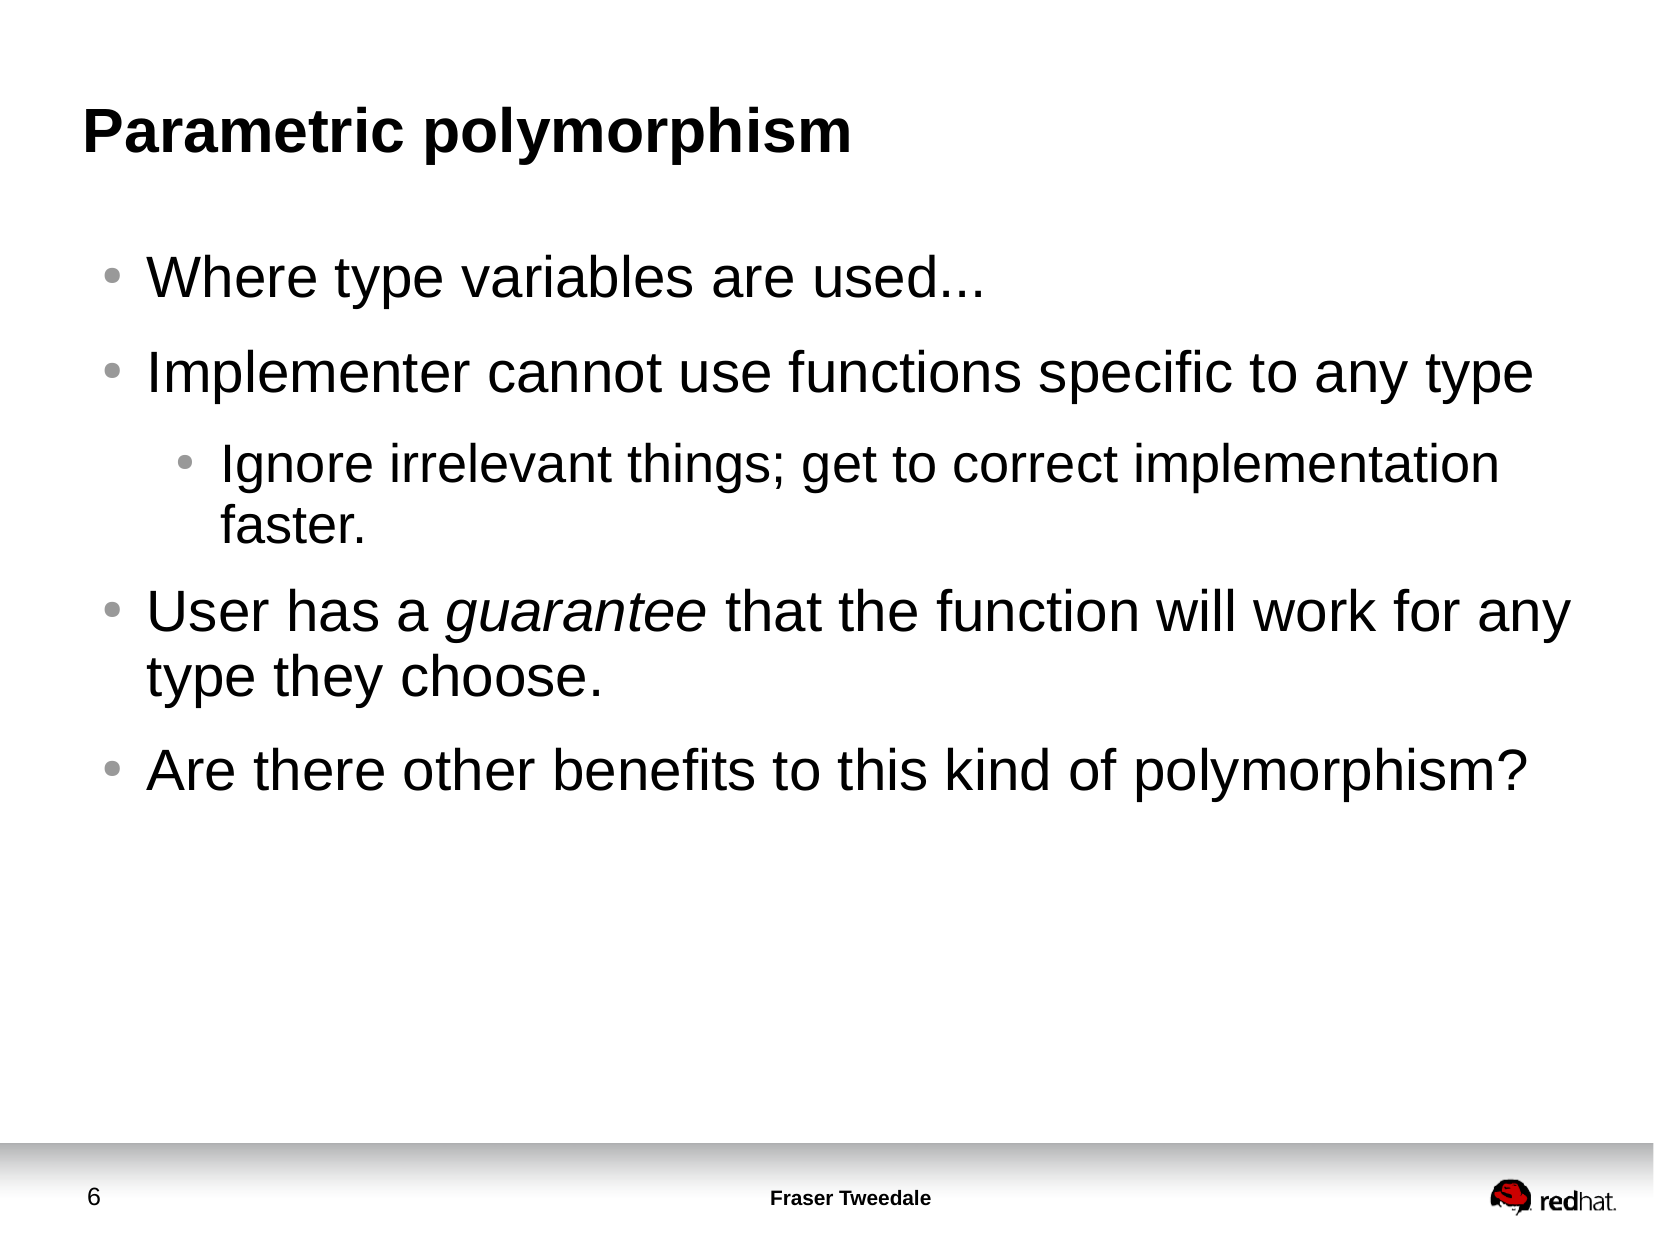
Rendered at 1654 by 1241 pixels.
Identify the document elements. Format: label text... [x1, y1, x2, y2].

list Where type variables are used... Implementer cannot use functions specific to any type Ignore irrelevant things; get to correct implementation faster. User has a guarantee that the function will work for any type they choose. Are there other benefits to this kind of polymorphism? [86, 244, 1576, 1039]
picture [0, 1143, 1654, 1241]
title Parametric polymorphism [82, 37, 1571, 226]
